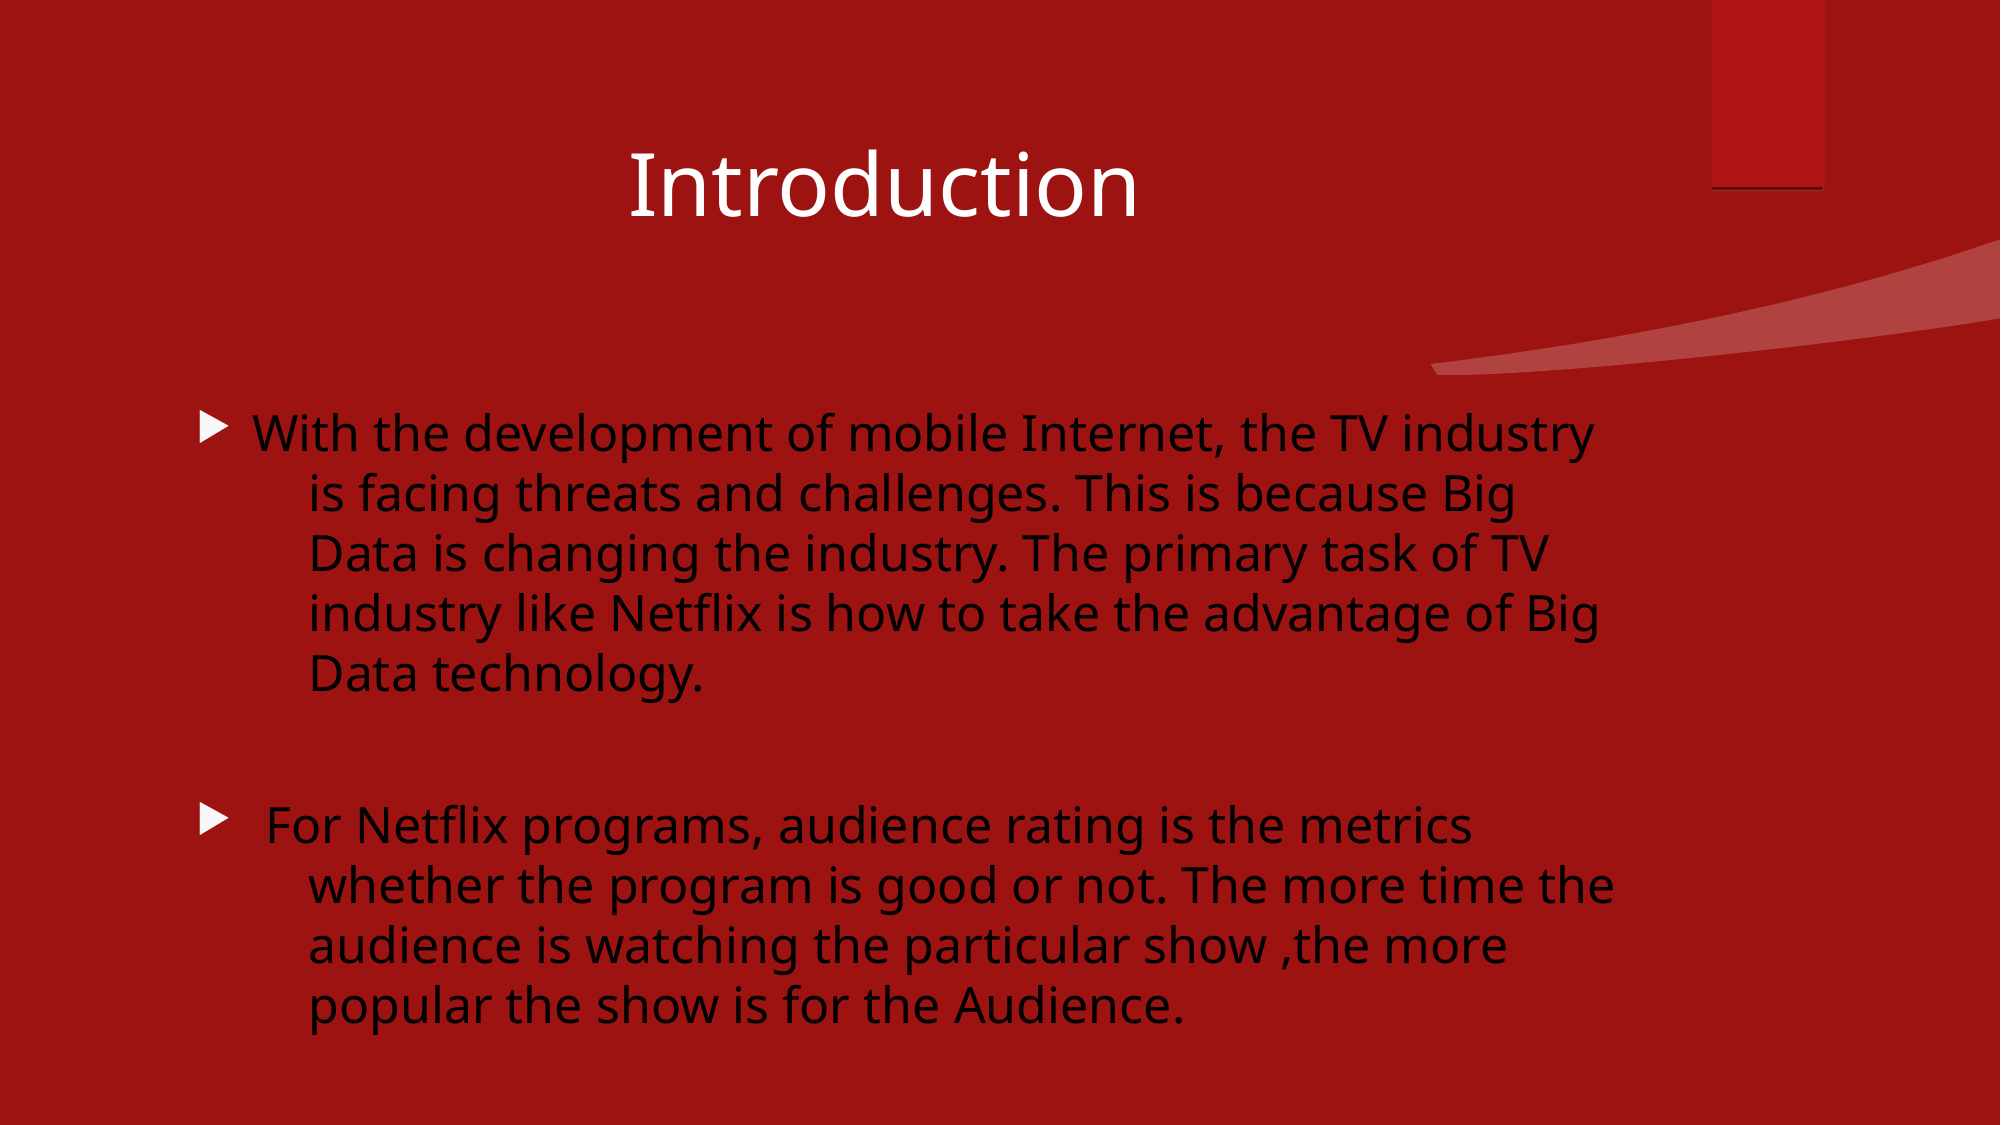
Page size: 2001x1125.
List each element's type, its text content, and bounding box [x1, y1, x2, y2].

text_box [0, 0, 2000, 1125]
list With the development of mobile Internet, the TV industry is facing threats and challenges. This is because Big Data is changing the industry. The primary task of TV industry like Netflix is how to take the advantage of Big Data technology. For Netflix programs, audience rating is the metrics whether the program is good or not. The more time the audience is watching the particular show ,the more popular the show is for the Audience. [181, 394, 1649, 1059]
title Introduction [181, 74, 1649, 288]
